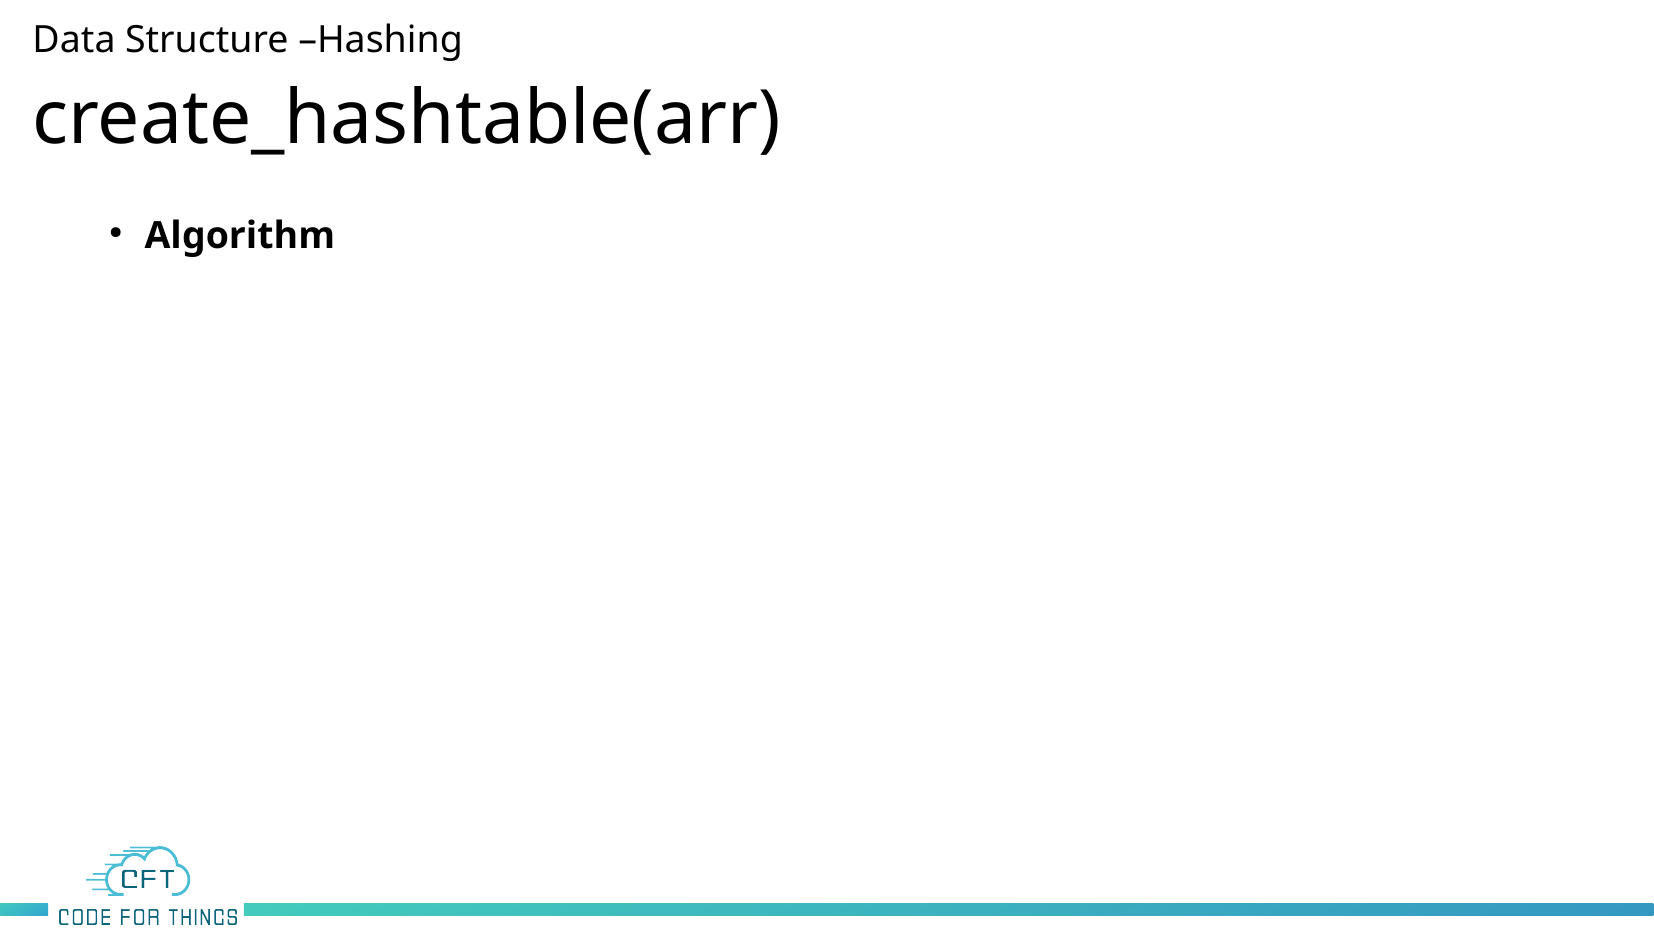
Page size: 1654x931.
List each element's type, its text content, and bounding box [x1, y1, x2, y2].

text_box Algorithm [94, 200, 886, 269]
title Data Structure –Hashing create_hashtable(arr) [32, 12, 1184, 166]
picture [59, 846, 237, 925]
